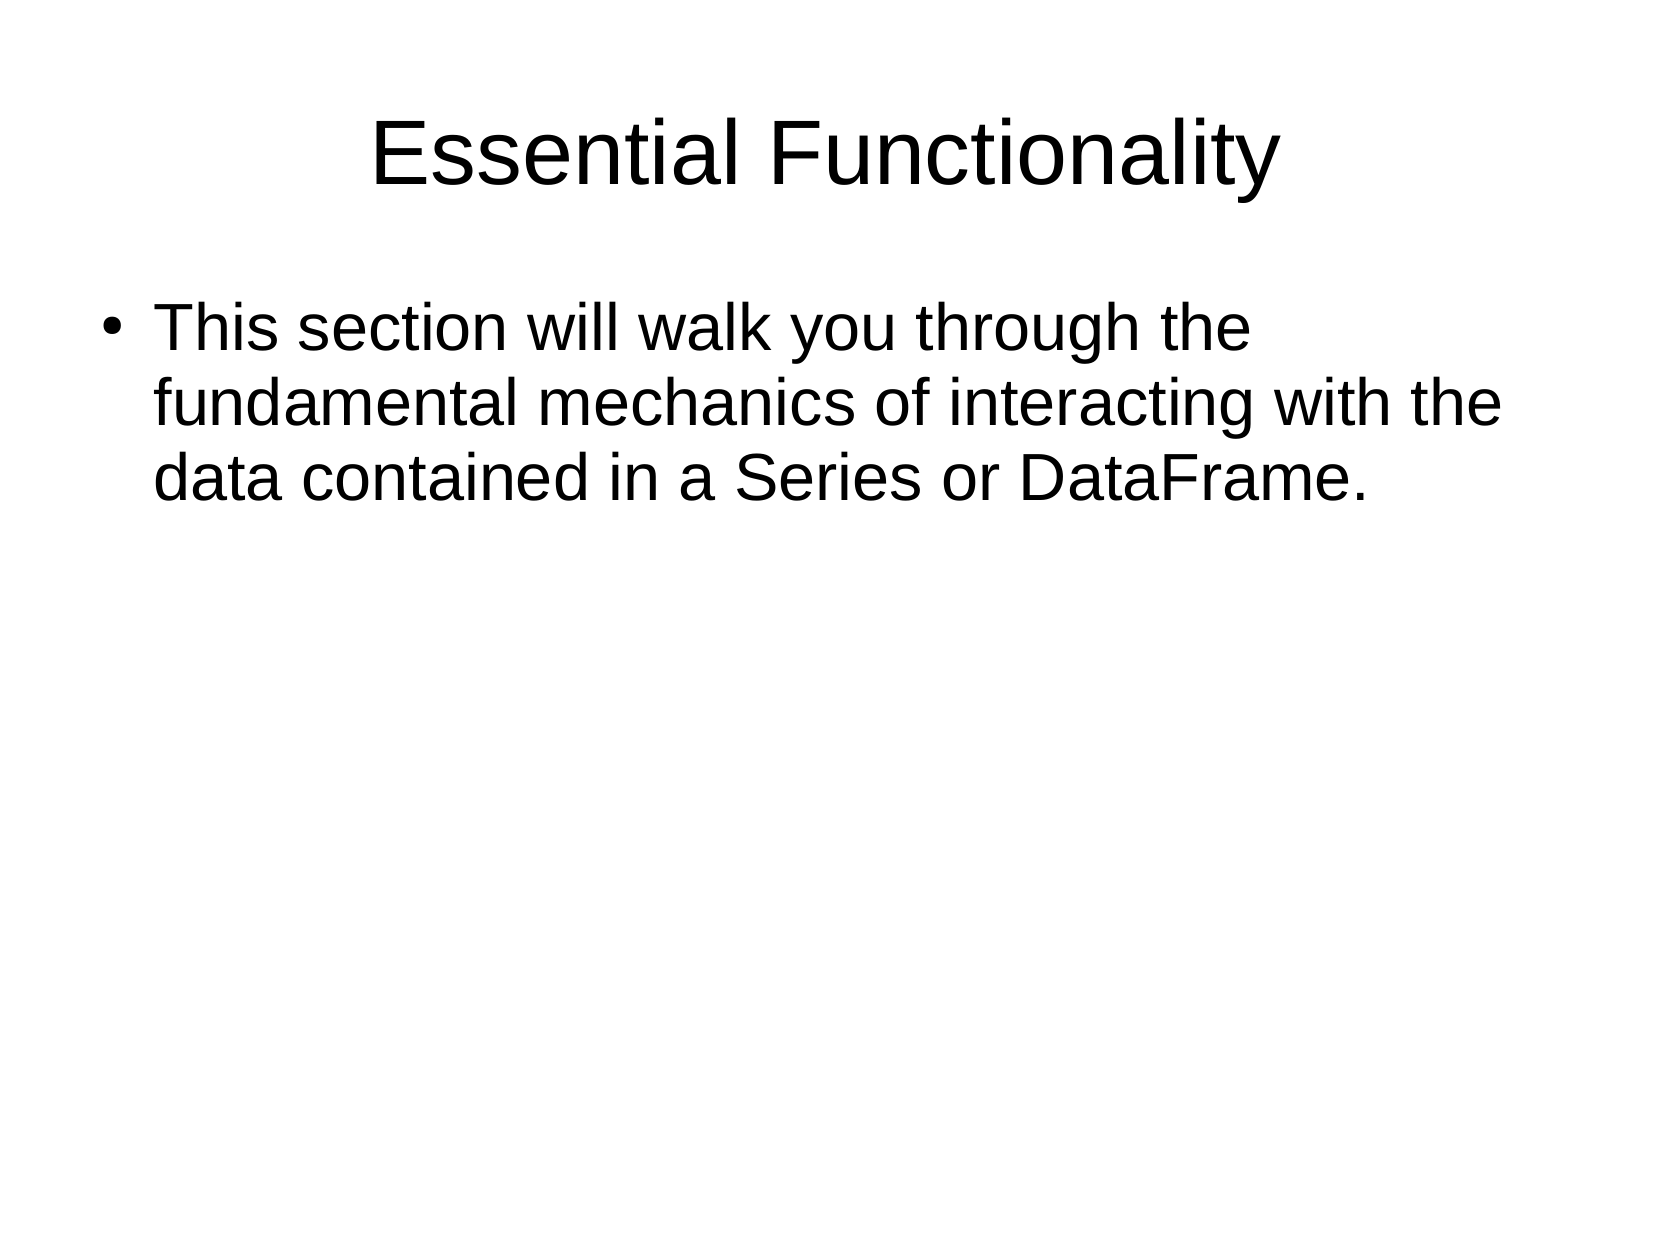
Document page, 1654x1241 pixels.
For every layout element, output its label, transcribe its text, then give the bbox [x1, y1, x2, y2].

list This section will walk you through the fundamental mechanics of interacting with the data contained in a Series or DataFrame. [82, 290, 1571, 1010]
title Essential Functionality [82, 49, 1571, 257]
